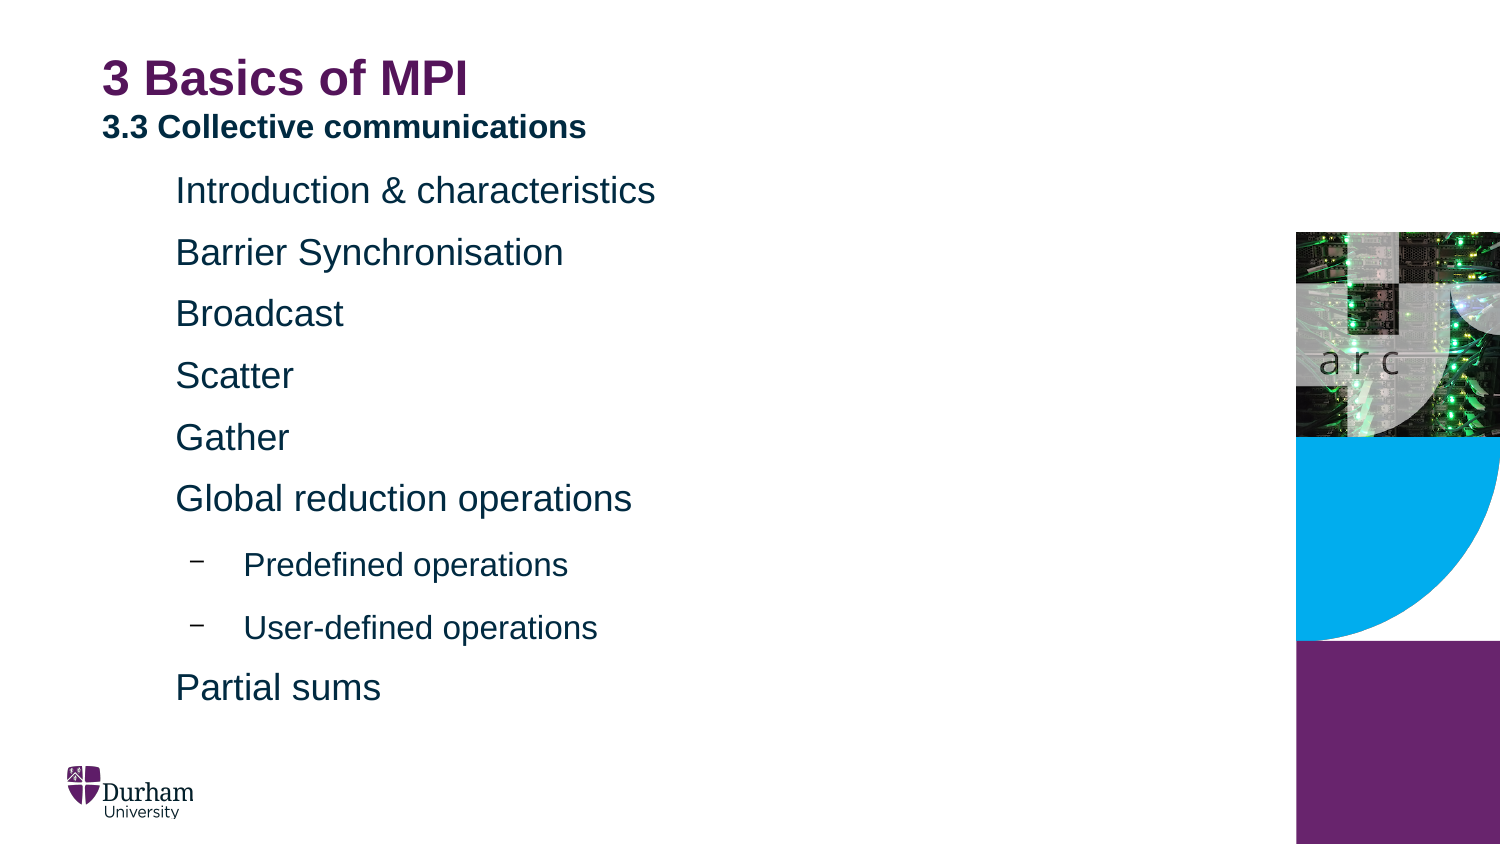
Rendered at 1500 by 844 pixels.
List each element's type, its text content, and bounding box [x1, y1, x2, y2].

list Introduction & characteristics Barrier Synchronisation Broadcast Scatter Gather Global reduction operations Predefined operations User-defined operations Partial sums [101, 166, 1215, 751]
text_box [1296, 640, 1500, 844]
picture [1296, 232, 1500, 436]
picture [1332, 467, 1500, 640]
title 3 Basics of MPI 3.3 Collective communications [101, 45, 1399, 187]
picture [67, 766, 193, 819]
